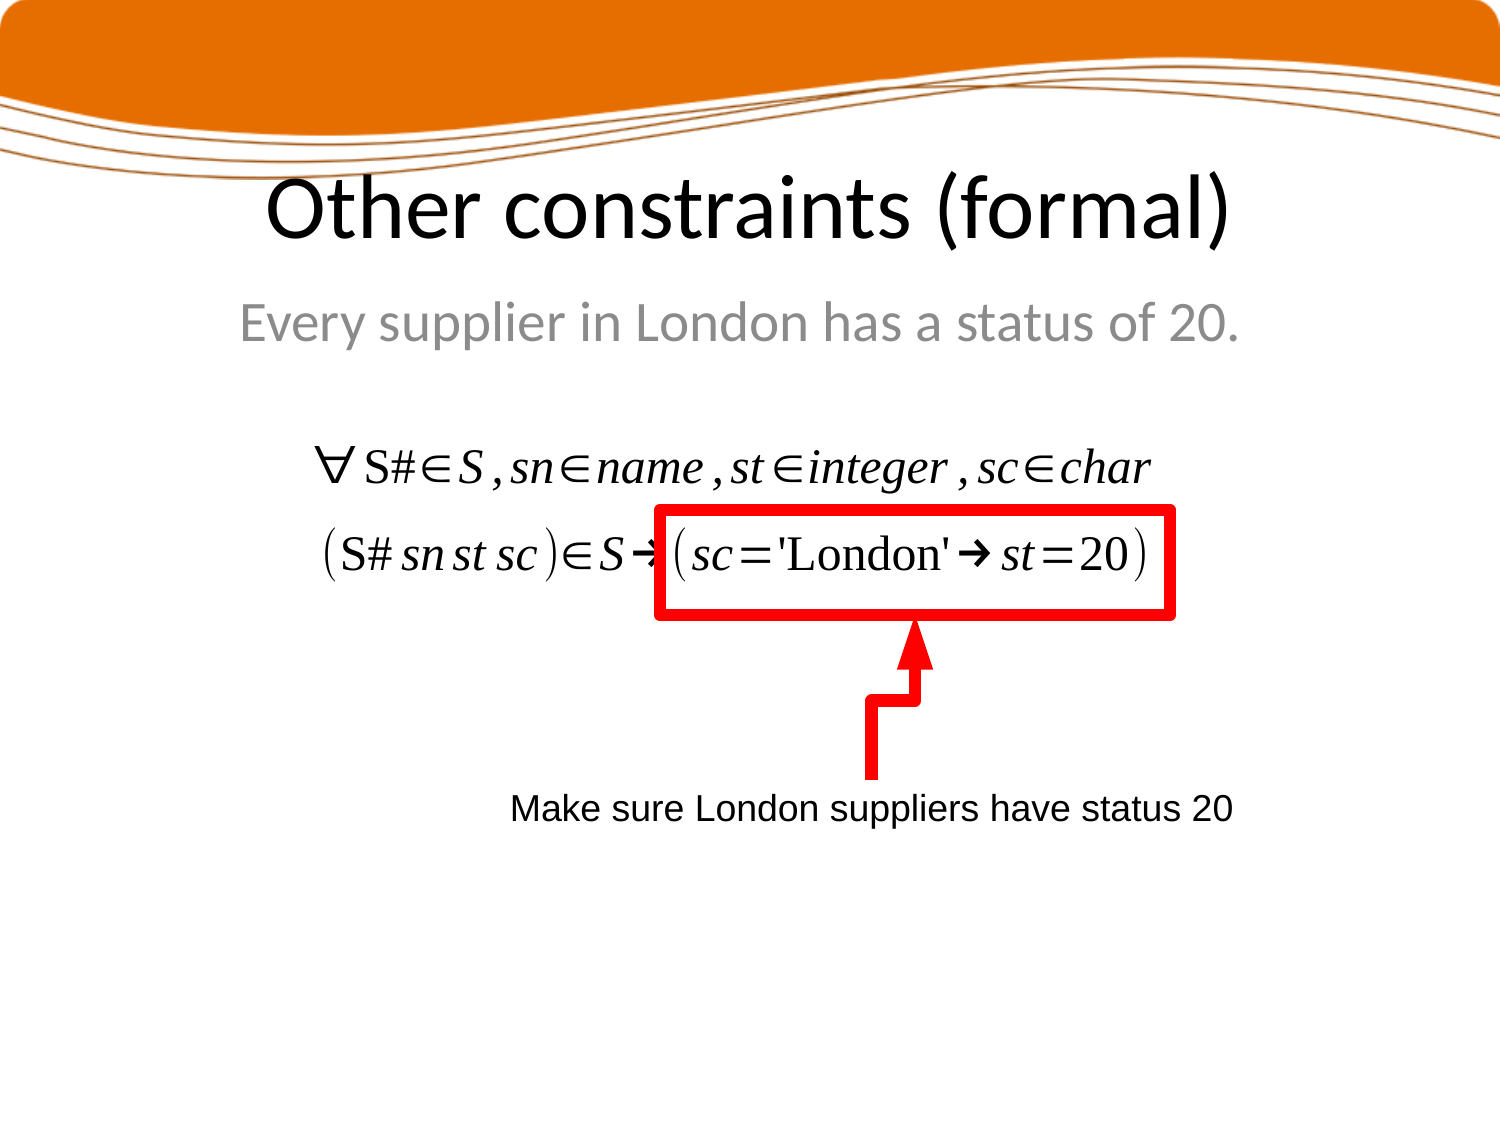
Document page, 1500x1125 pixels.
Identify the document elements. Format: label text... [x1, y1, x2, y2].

chart [315, 525, 654, 586]
picture [0, 0, 1500, 180]
chart [666, 525, 1156, 586]
text_box Other constraints (formal) [75, 125, 1425, 279]
chart [305, 440, 1161, 496]
text_box Make sure London suppliers have status 20 [495, 780, 1249, 837]
text_box Every supplier in London has a status of 20. [225, 290, 1275, 421]
